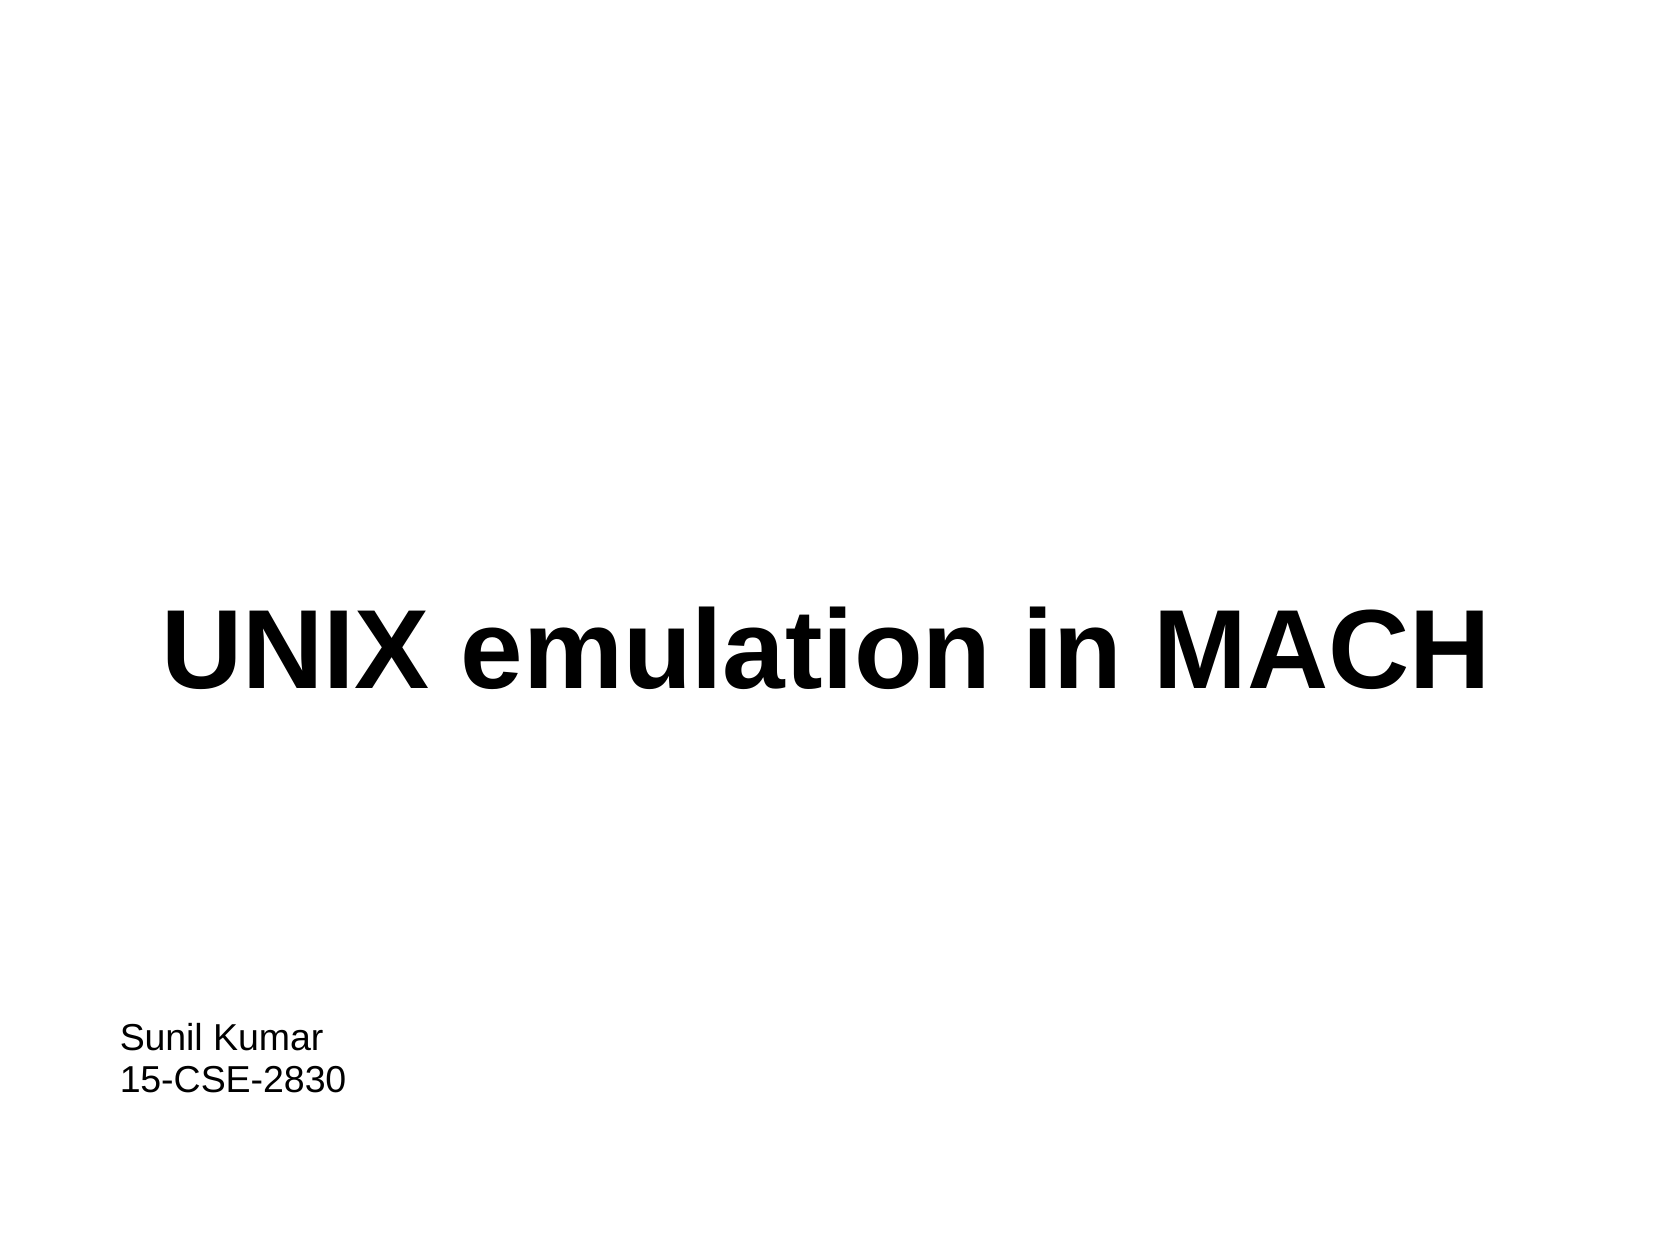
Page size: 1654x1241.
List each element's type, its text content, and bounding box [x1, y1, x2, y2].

text_box Sunil Kumar 15-CSE-2830 [105, 1009, 691, 1109]
subtitle UNIX emulation in MACH [82, 290, 1571, 1010]
